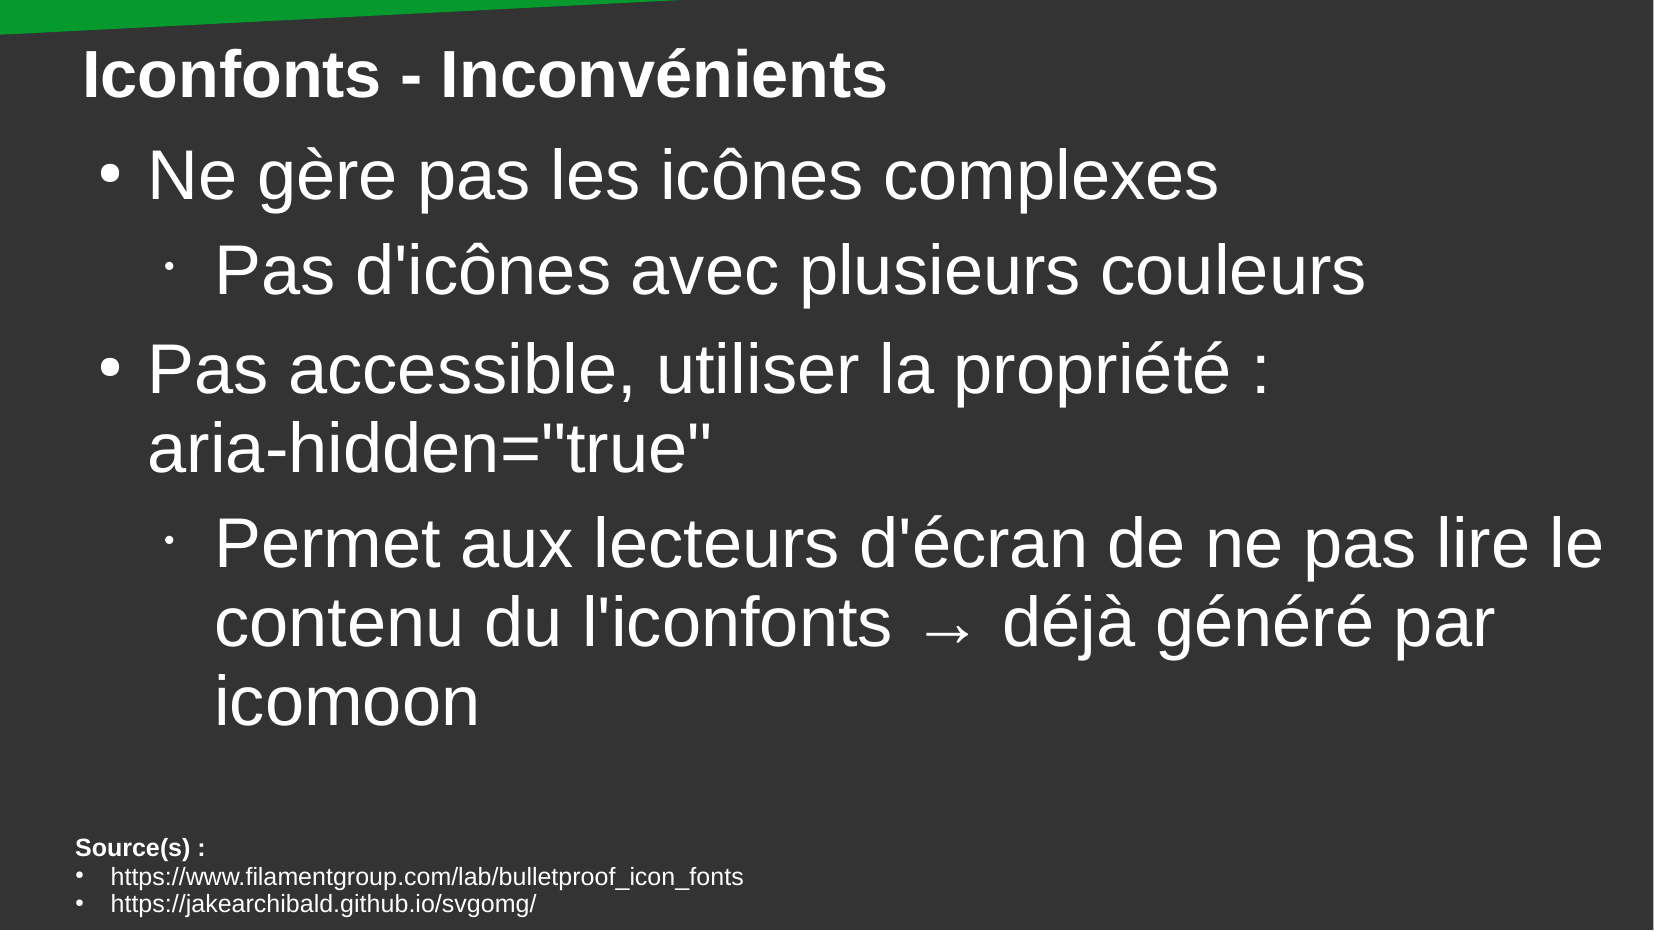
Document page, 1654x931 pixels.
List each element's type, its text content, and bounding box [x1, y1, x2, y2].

text_box Source(s) : https://www.filamentgroup.com/lab/bulletproof_icon_fonts https://jakearchibald.github.io/svgomg/ [60, 826, 1546, 926]
title Iconfonts - Inconvénients [82, 37, 1571, 114]
text_box [0, 0, 682, 35]
list Ne gère pas les icônes complexes Pas d'icônes avec plusieurs couleurs Pas accessible, utiliser la propriété : aria-hidden="true" Permet aux lecteurs d'écran de ne pas lire le contenu du l'iconfonts → déjà généré par icomoon [80, 135, 1630, 745]
